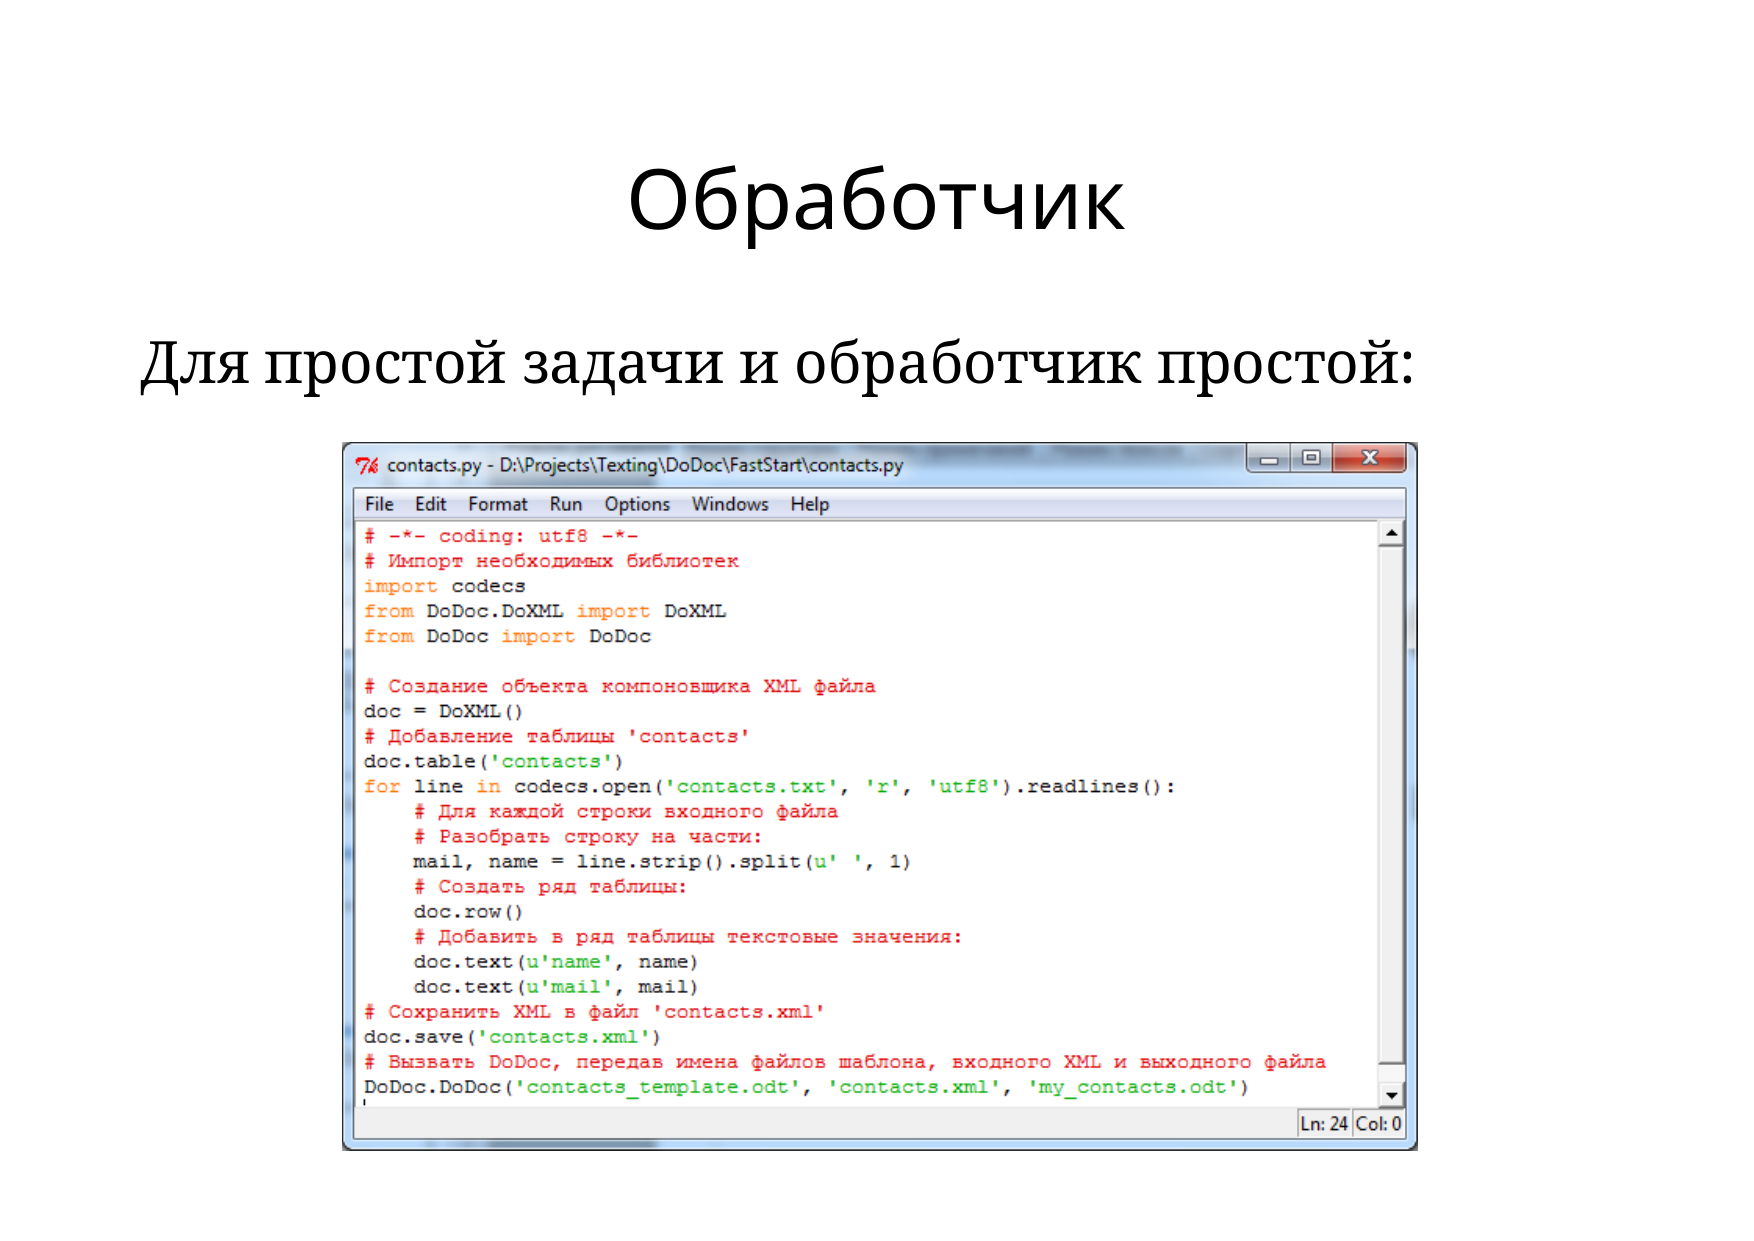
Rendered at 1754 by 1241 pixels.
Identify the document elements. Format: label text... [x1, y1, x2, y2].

picture [342, 442, 1418, 1151]
list Для простой задачи и обработчик простой: [140, 321, 1614, 1063]
title Обработчик [140, 103, 1614, 292]
